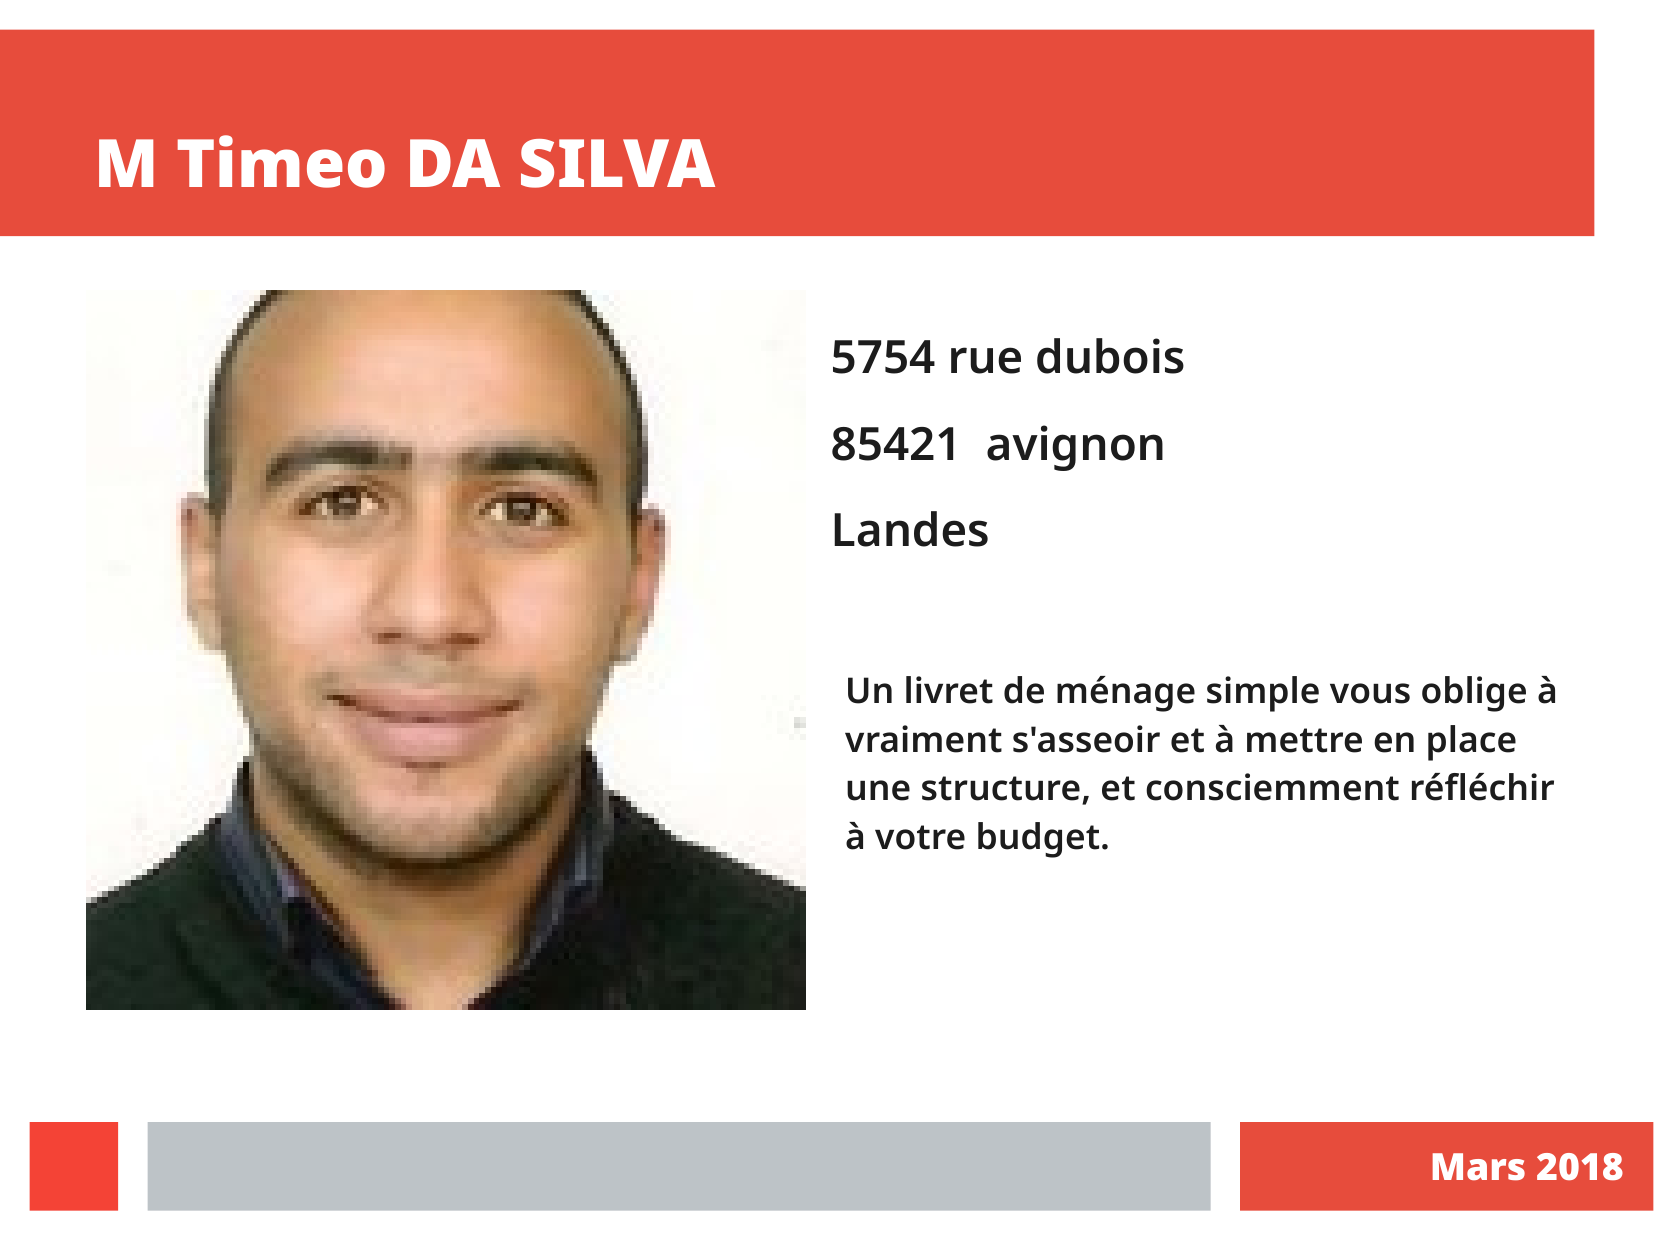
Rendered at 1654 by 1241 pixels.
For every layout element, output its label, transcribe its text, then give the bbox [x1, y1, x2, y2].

title M Timeo DA SILVA [59, 59, 1595, 207]
list 5754 rue dubois 85421 avignon Landes [830, 324, 1566, 691]
list Un livret de ménage simple vous oblige à vraiment s'asseoir et à mettre en place une structure, et consciemment réfléchir à votre budget. [845, 665, 1572, 1009]
picture [86, 290, 806, 1010]
